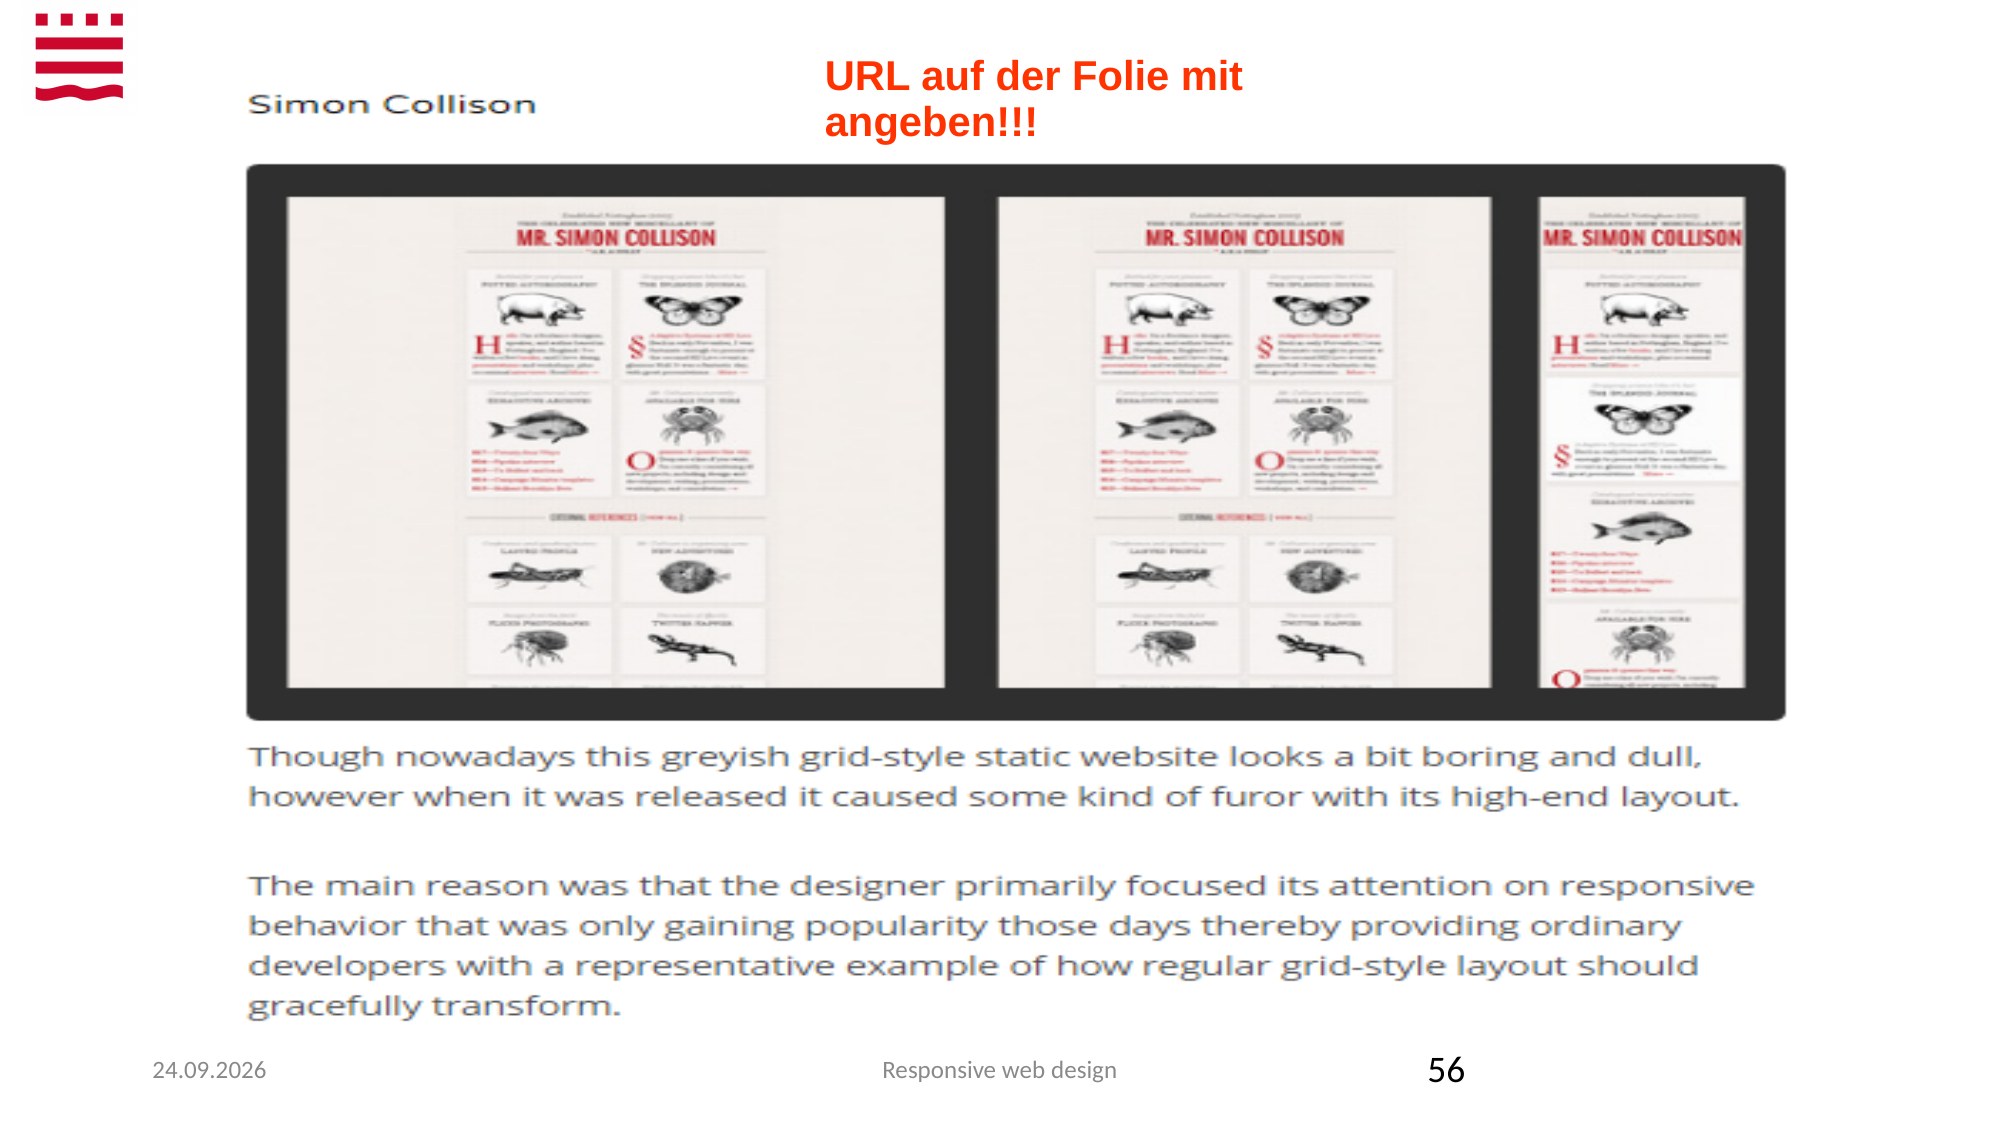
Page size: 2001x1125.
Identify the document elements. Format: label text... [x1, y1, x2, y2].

picture [182, 70, 1815, 1023]
text_box URL auf der Folie mit angeben!!! [810, 45, 1483, 107]
text_box [1412, 1042, 1863, 1103]
picture [931, 118, 940, 132]
text_box 2017/4/30 [137, 1042, 588, 1103]
picture [21, 0, 138, 116]
text_box Responsive web design [662, 1042, 1338, 1103]
